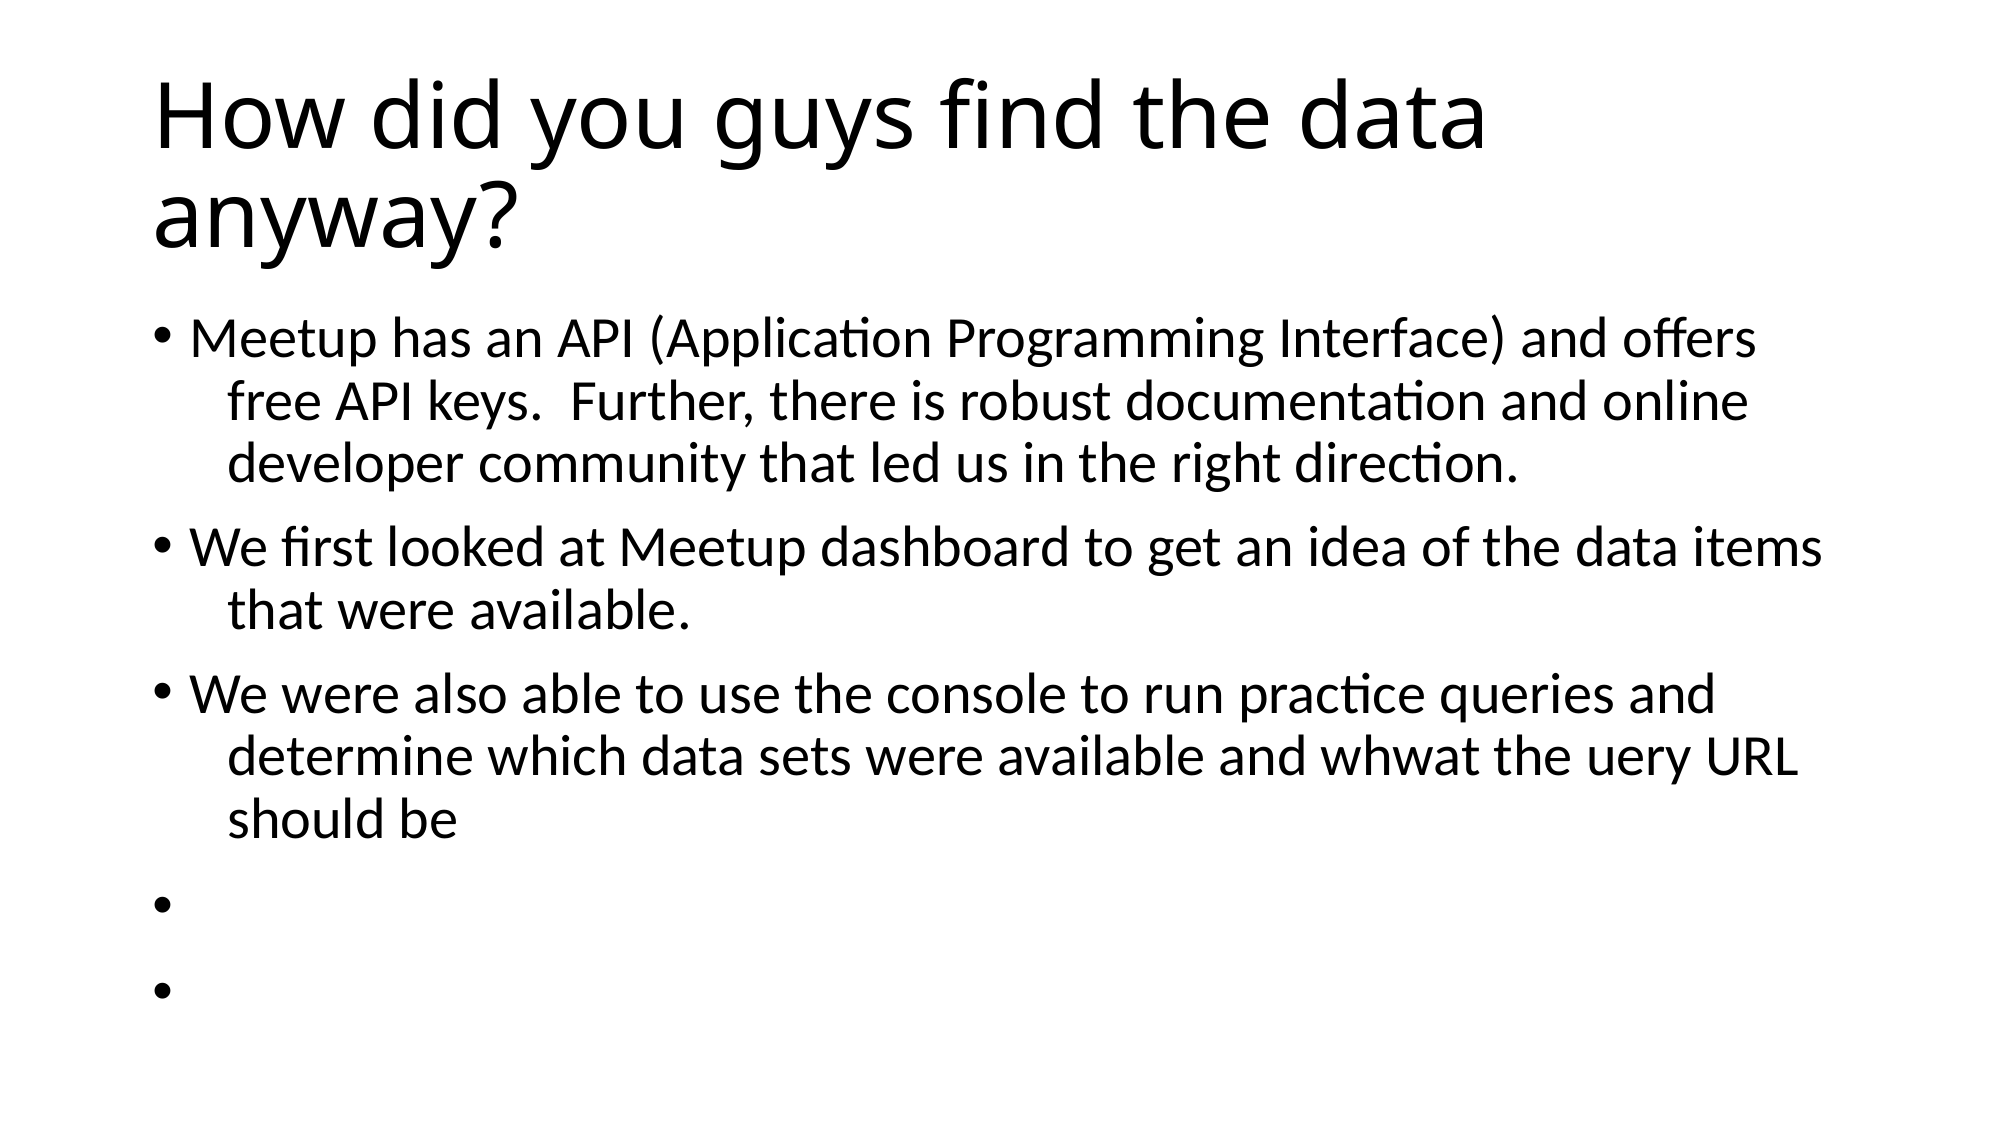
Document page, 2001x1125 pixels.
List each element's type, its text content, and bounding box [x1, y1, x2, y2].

title How did you guys find the data anyway? [137, 59, 1863, 278]
list Meetup has an API (Application Programming Interface) and offers free API keys. Further, there is robust documentation and online developer community that led us in the right direction. We first looked at Meetup dashboard to get an idea of the data items that were available. We were also able to use the console to run practice queries and determine which data sets were available and whwat the uery URL should be [137, 299, 1863, 1014]
